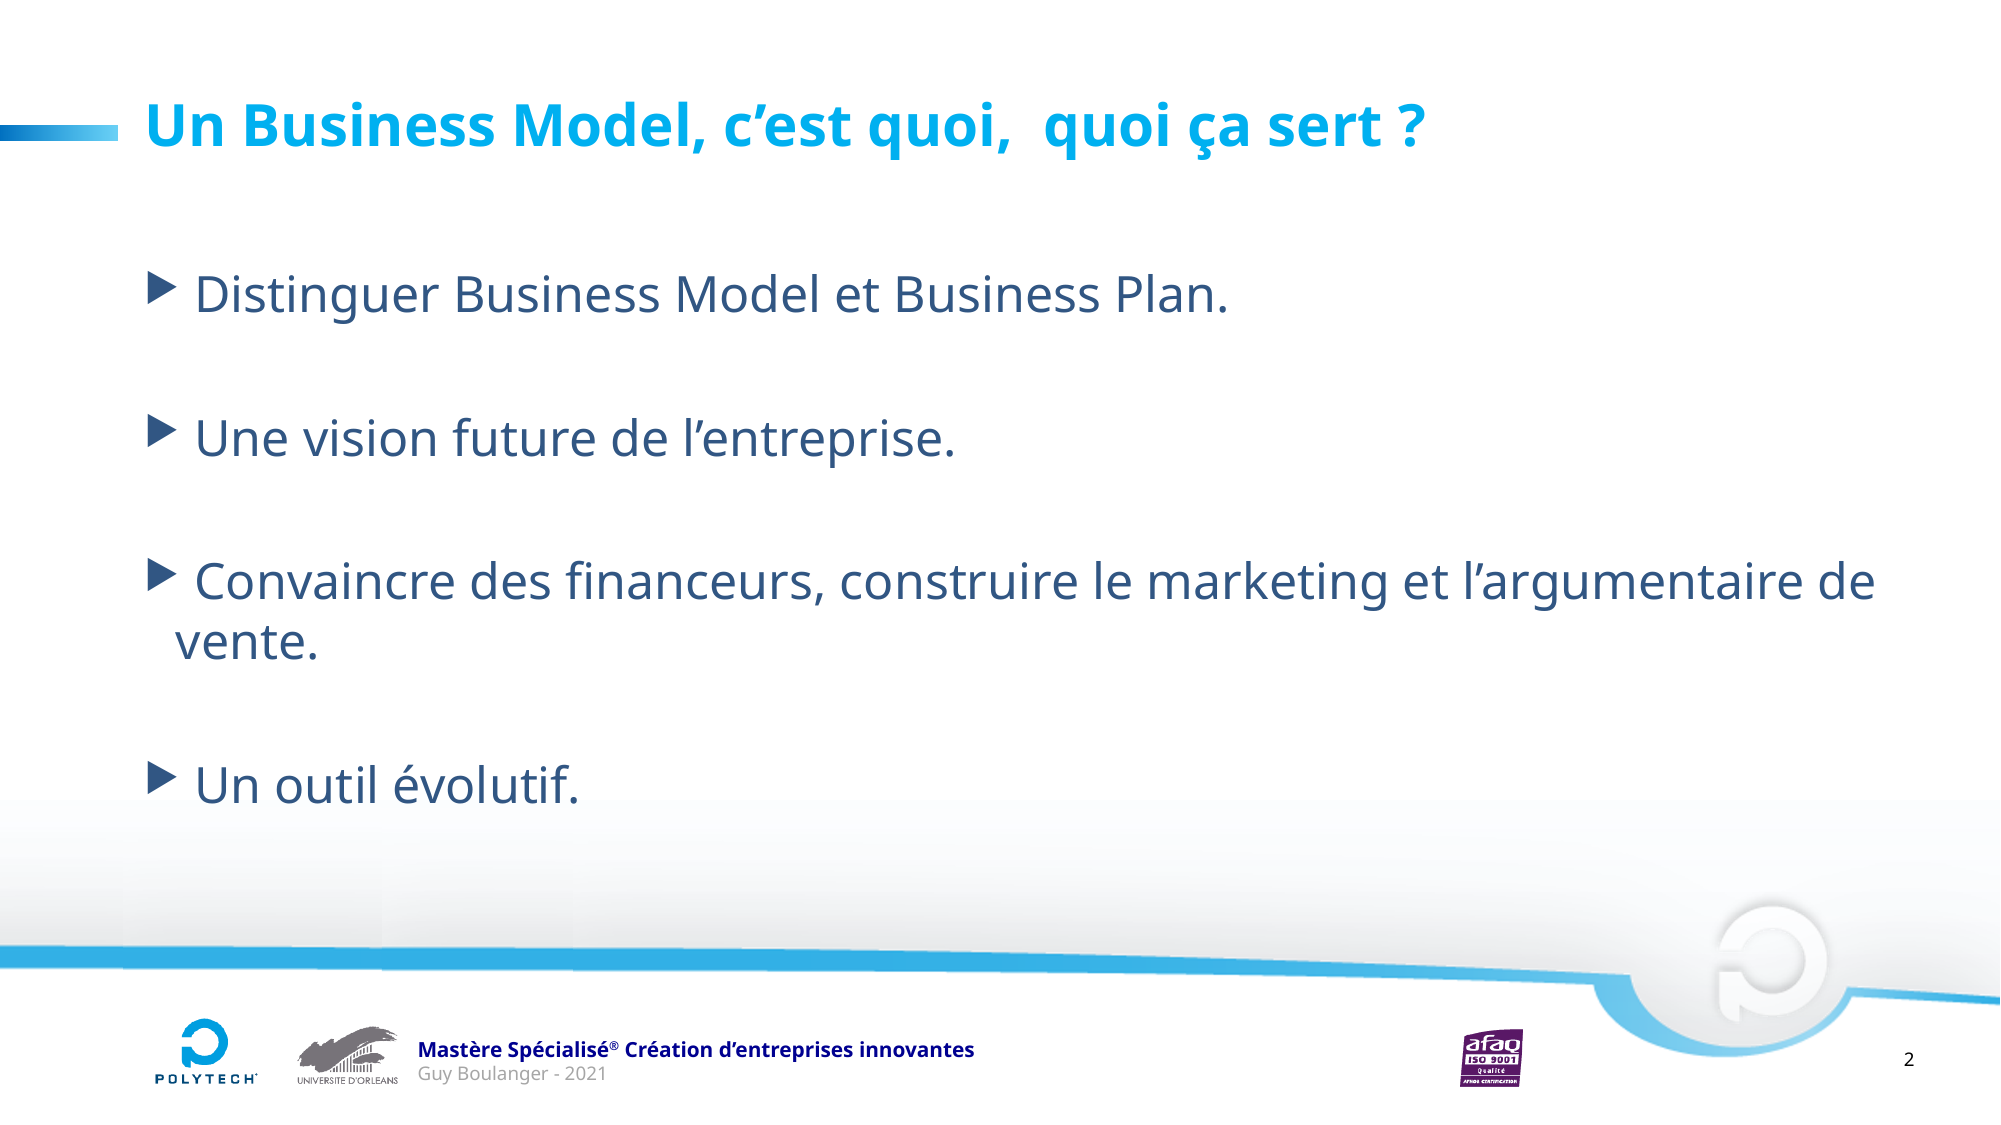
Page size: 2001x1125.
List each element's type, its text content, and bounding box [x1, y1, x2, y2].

list Distinguer Business Model et Business Plan. Une vision future de l’entreprise. Convaincre des financeurs, construire le marketing et l’argumentaire de vente. Un outil évolutif. [129, 255, 1950, 940]
footer Mastère Spécialisé® Création d’entreprises innovantes Guy Boulanger - 2021 [402, 1035, 1459, 1085]
picture [0, 800, 2000, 1125]
title Un Business Model, c’est quoi, quoi ça sert ? [129, 29, 1930, 218]
